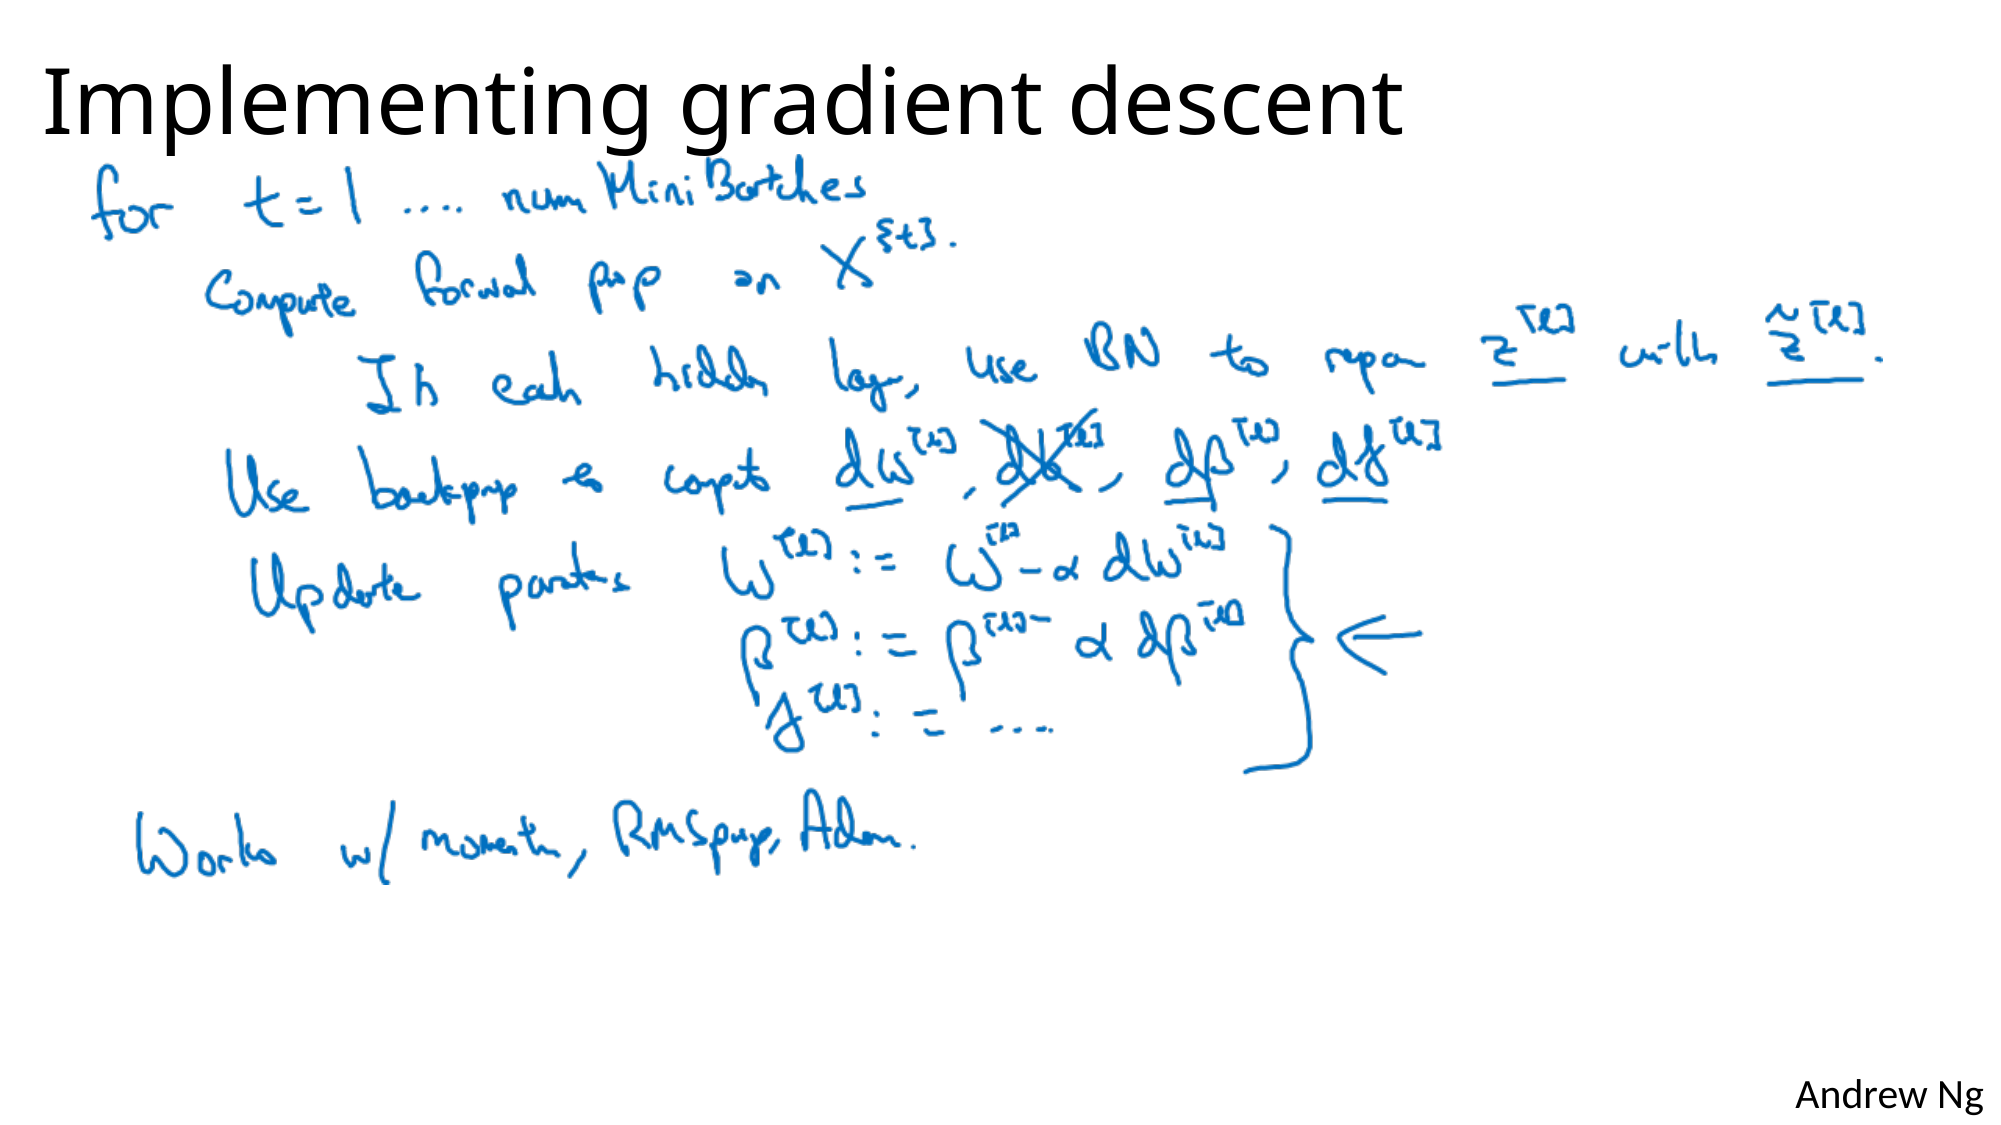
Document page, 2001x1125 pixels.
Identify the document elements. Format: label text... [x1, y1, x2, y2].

title Implementing gradient descent [27, 35, 1868, 253]
picture [91, 154, 1883, 885]
